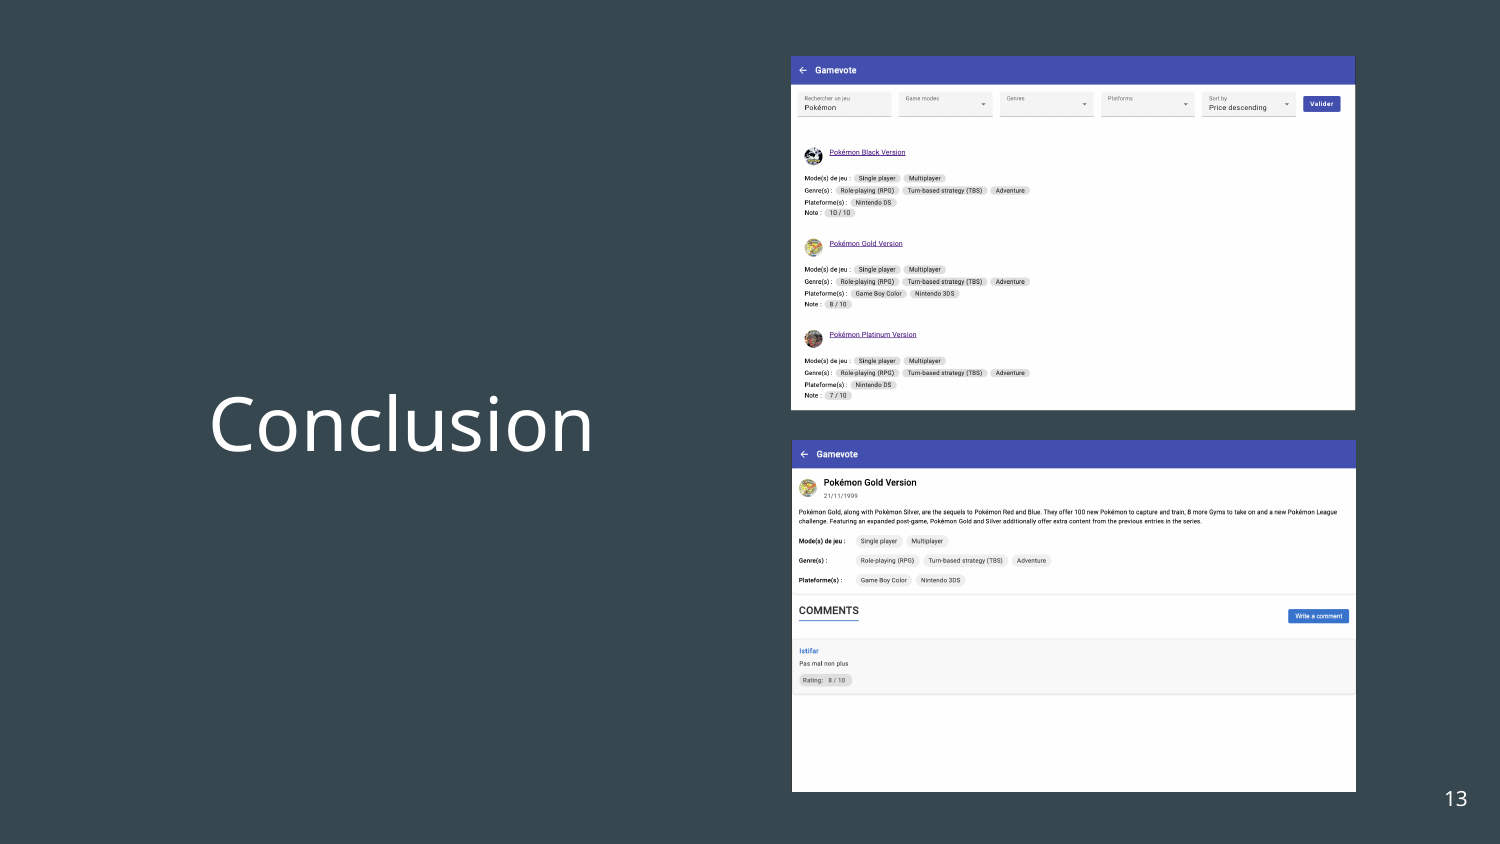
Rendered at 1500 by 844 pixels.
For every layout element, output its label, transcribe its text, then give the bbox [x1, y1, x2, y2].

picture [791, 56, 1356, 411]
picture [791, 440, 1356, 792]
slide_number <number> [1392, 767, 1483, 833]
title Conclusion [79, 351, 726, 493]
